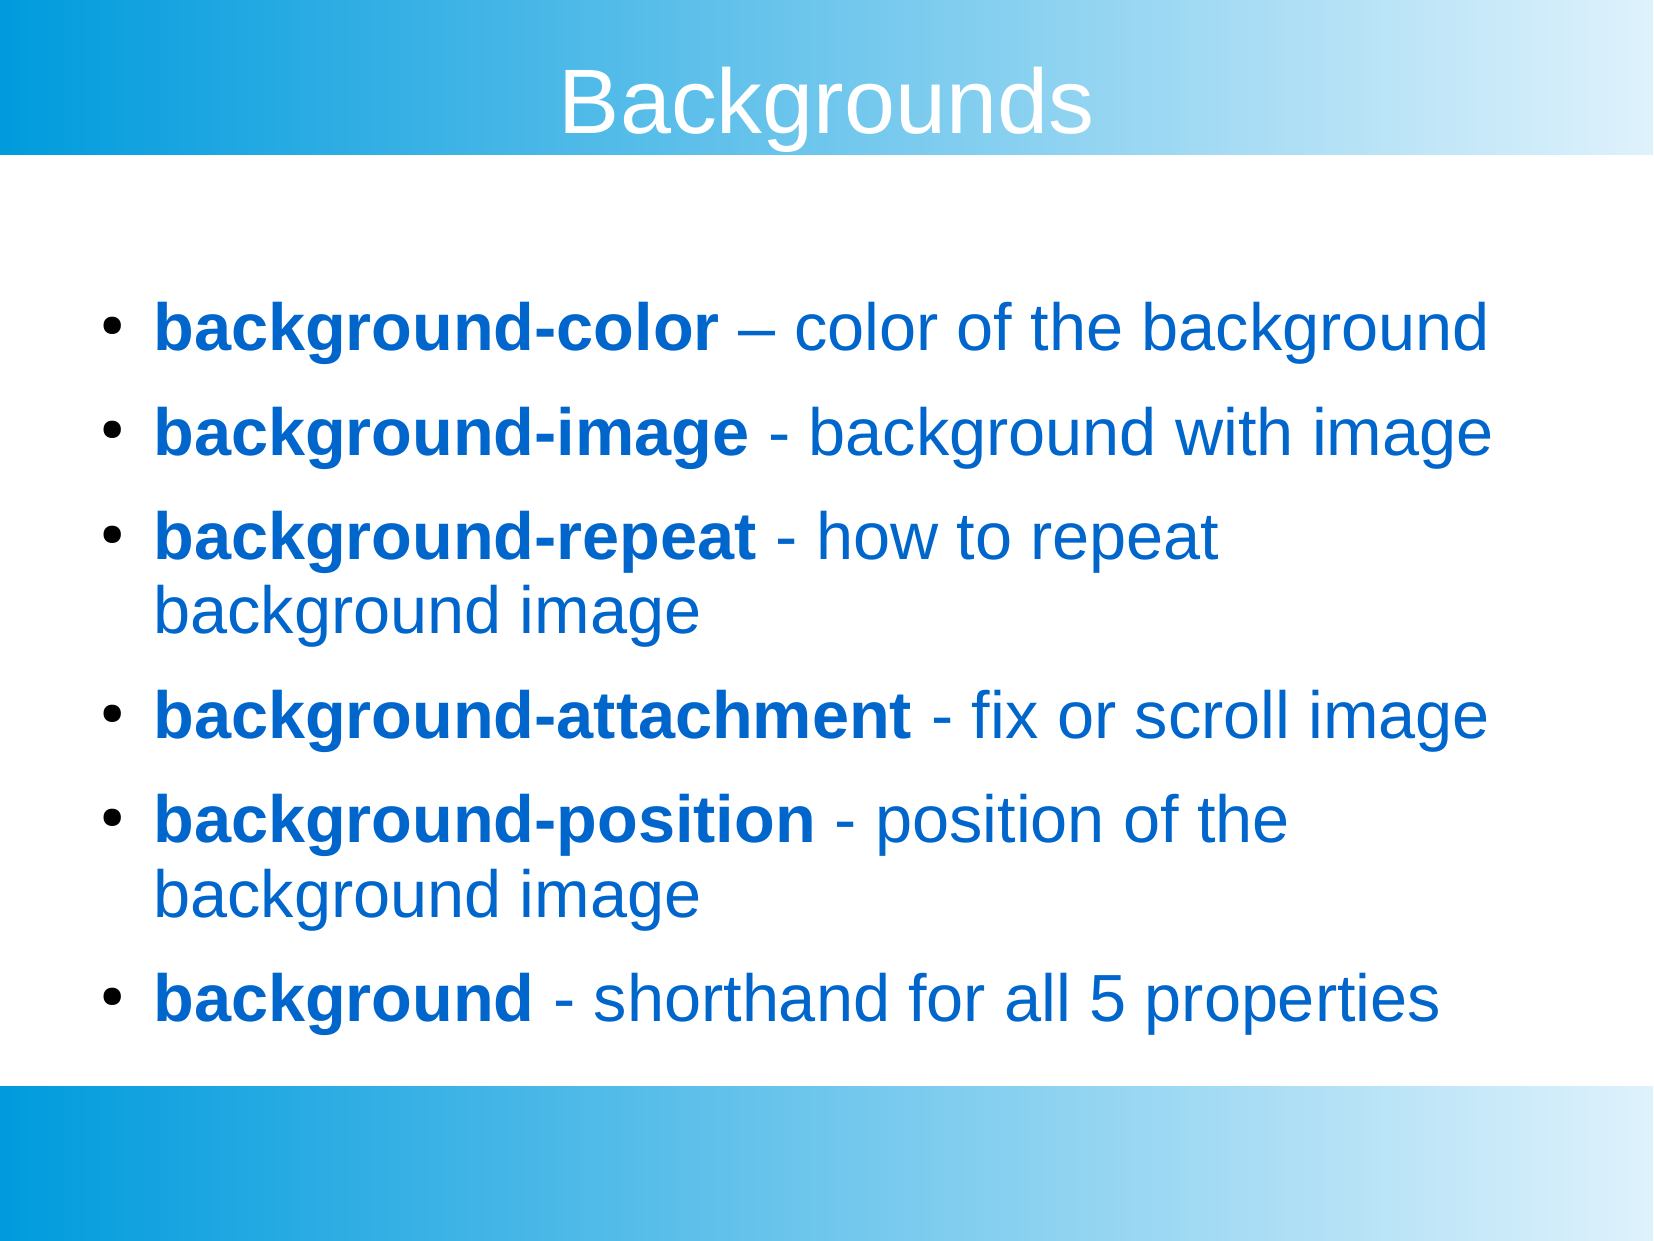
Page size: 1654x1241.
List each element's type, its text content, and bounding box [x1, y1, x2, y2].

list background-color – color of the background background-image - background with image background-repeat - how to repeat background image background-attachment - fix or scroll image background-position - position of the background image background - shorthand for all 5 properties [82, 290, 1571, 1010]
title Backgrounds [82, 49, 1571, 155]
